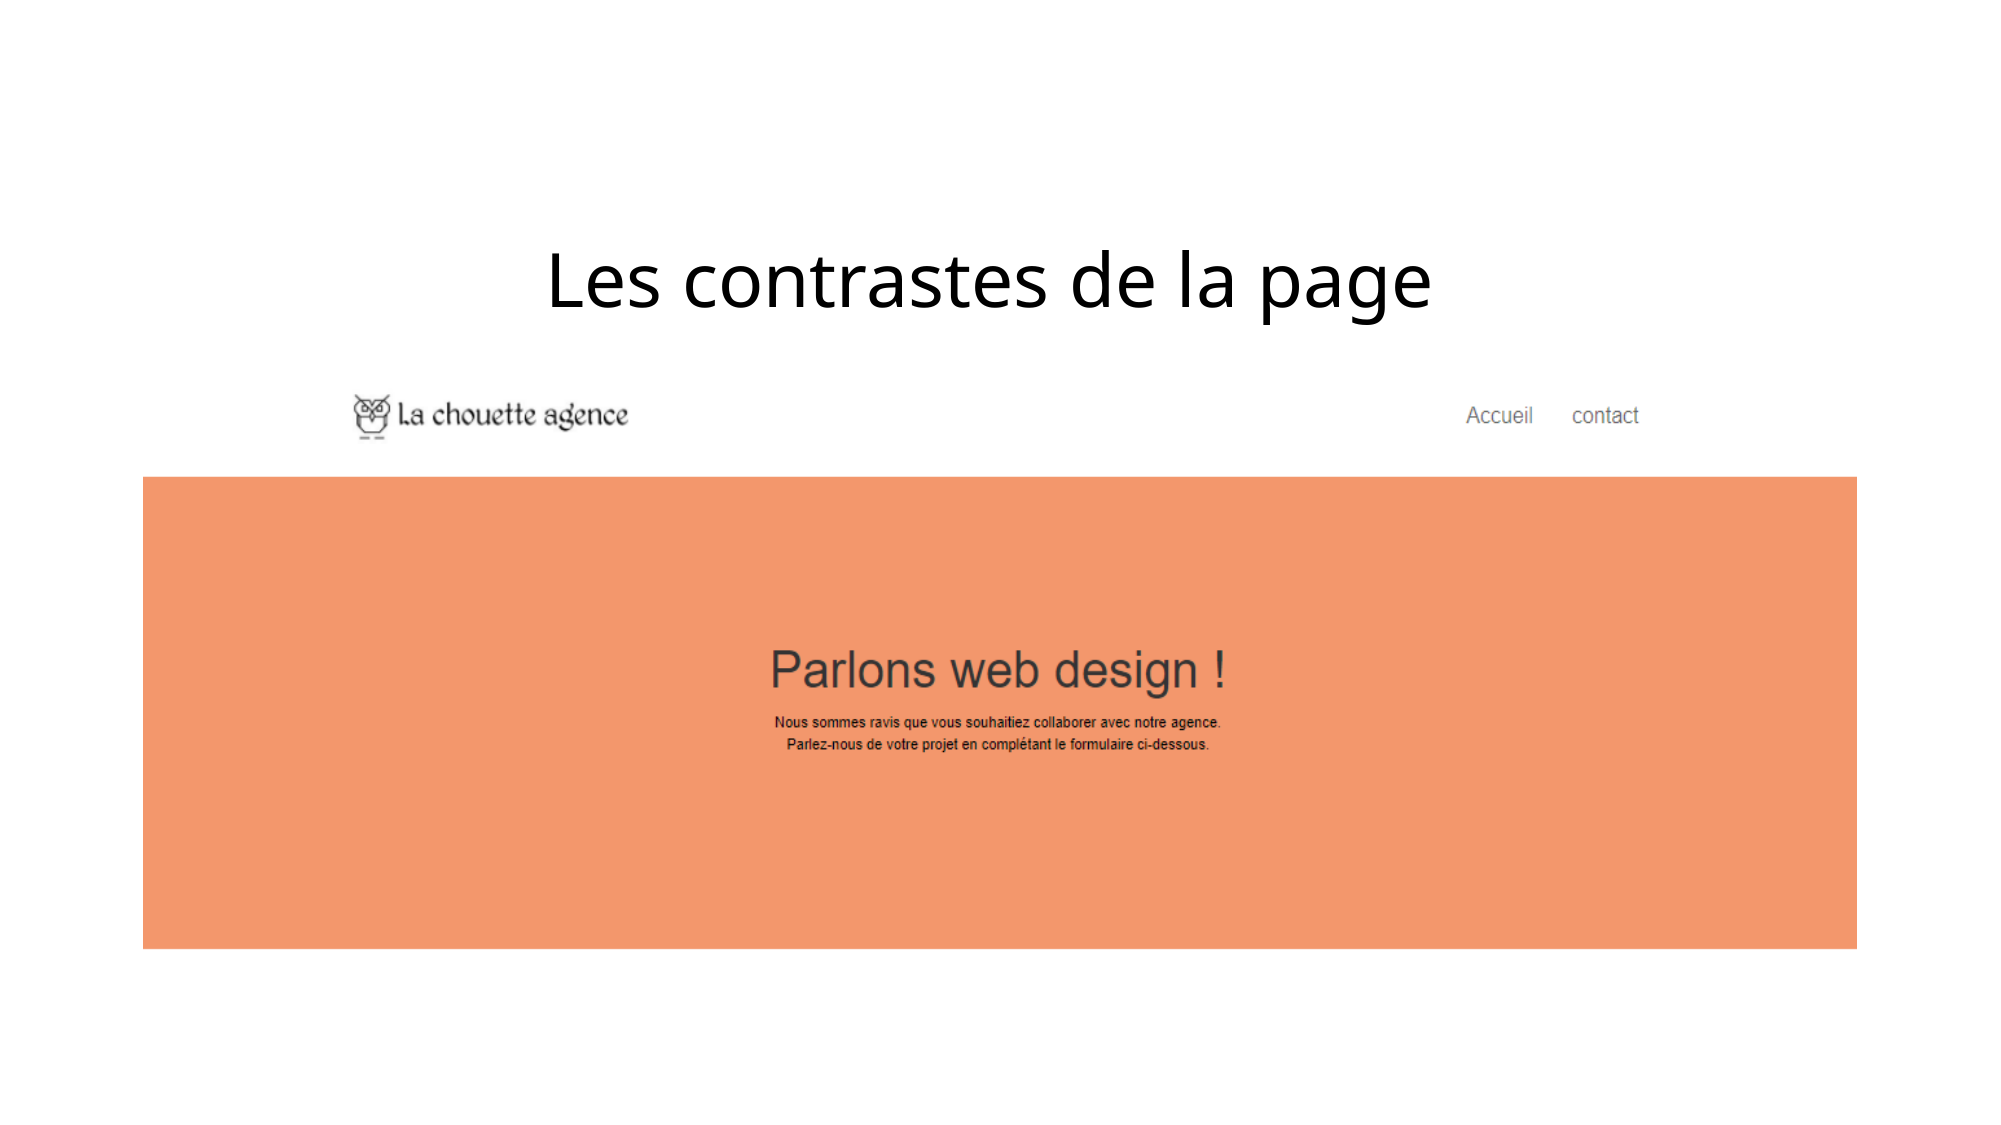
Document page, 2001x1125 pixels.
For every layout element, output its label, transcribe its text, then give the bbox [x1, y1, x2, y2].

title Les contrastes de la page [249, 184, 1750, 332]
picture [143, 360, 1857, 963]
